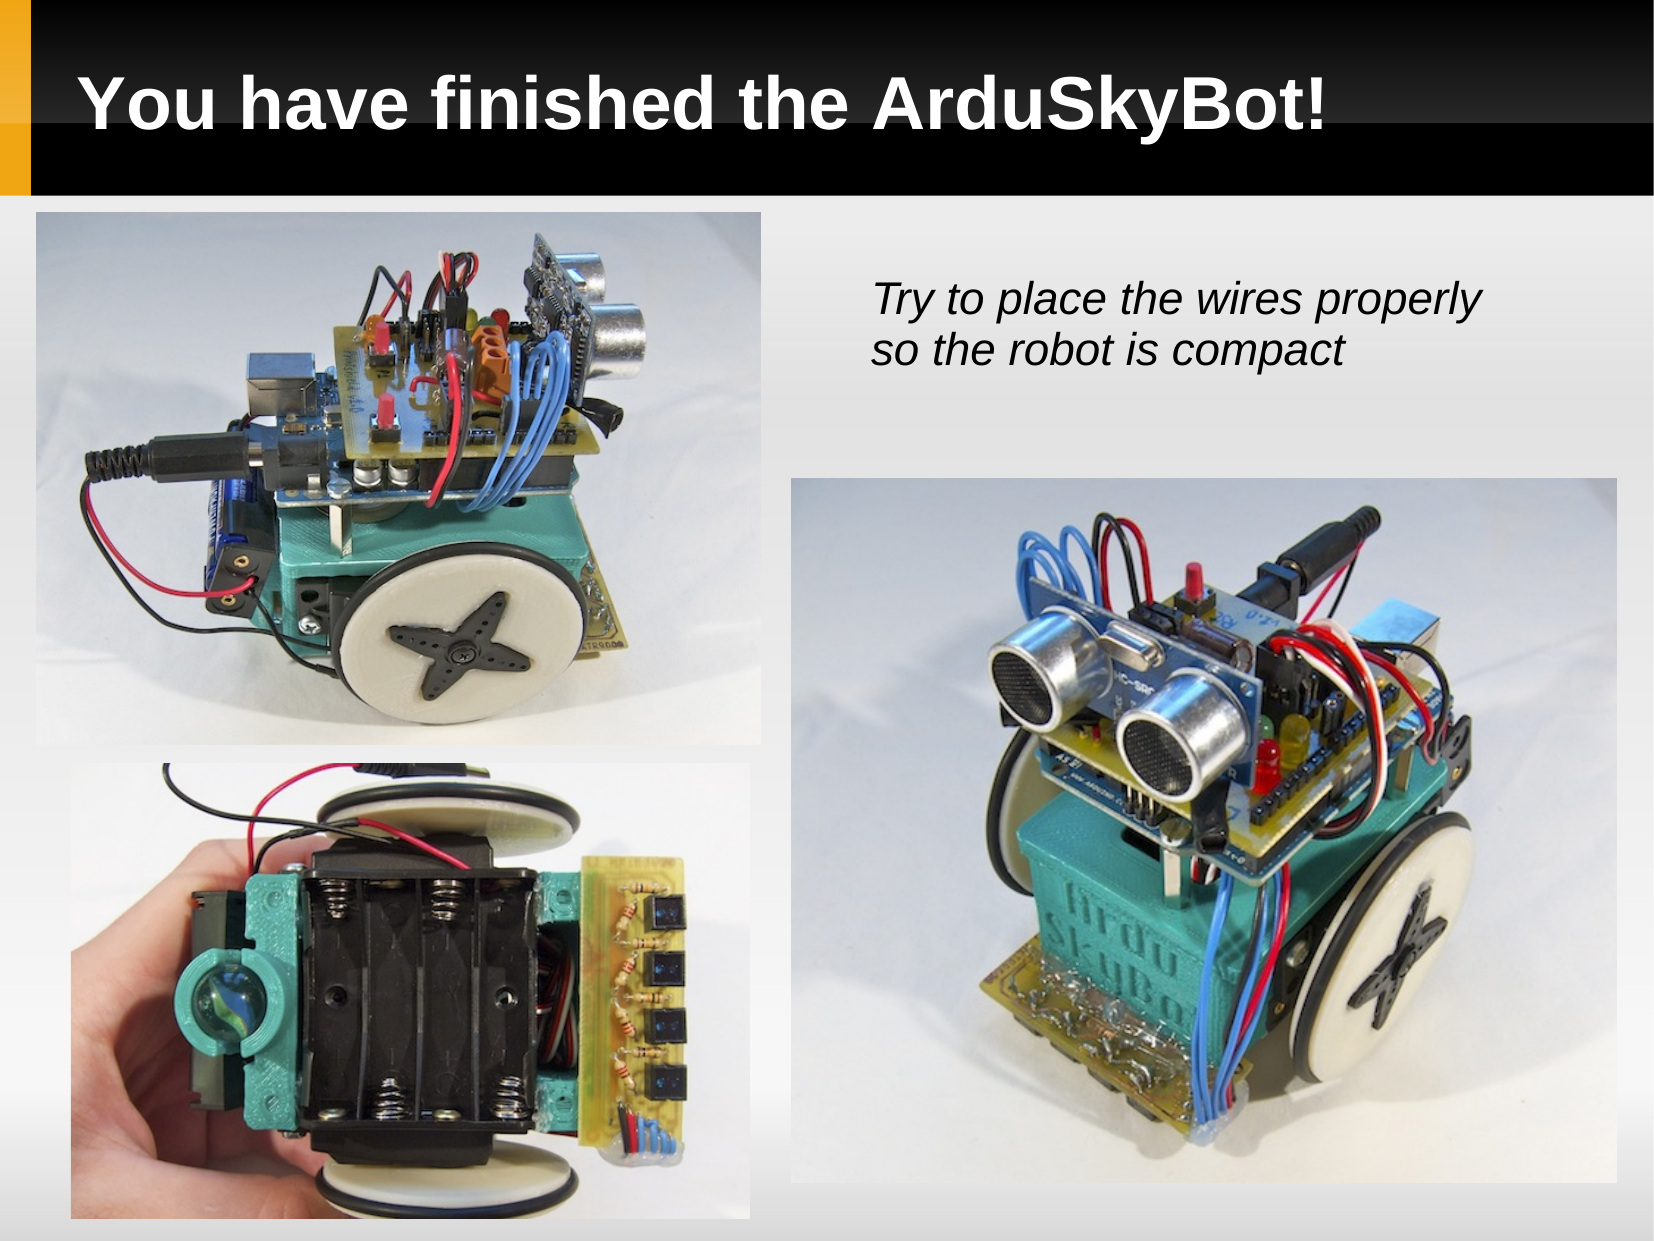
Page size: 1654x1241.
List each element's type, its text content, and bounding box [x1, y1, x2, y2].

title You have finished the ArduSkyBot! [76, 0, 1565, 208]
text_box Try to place the wires properly so the robot is compact [856, 265, 1506, 384]
picture [0, 0, 1654, 1241]
